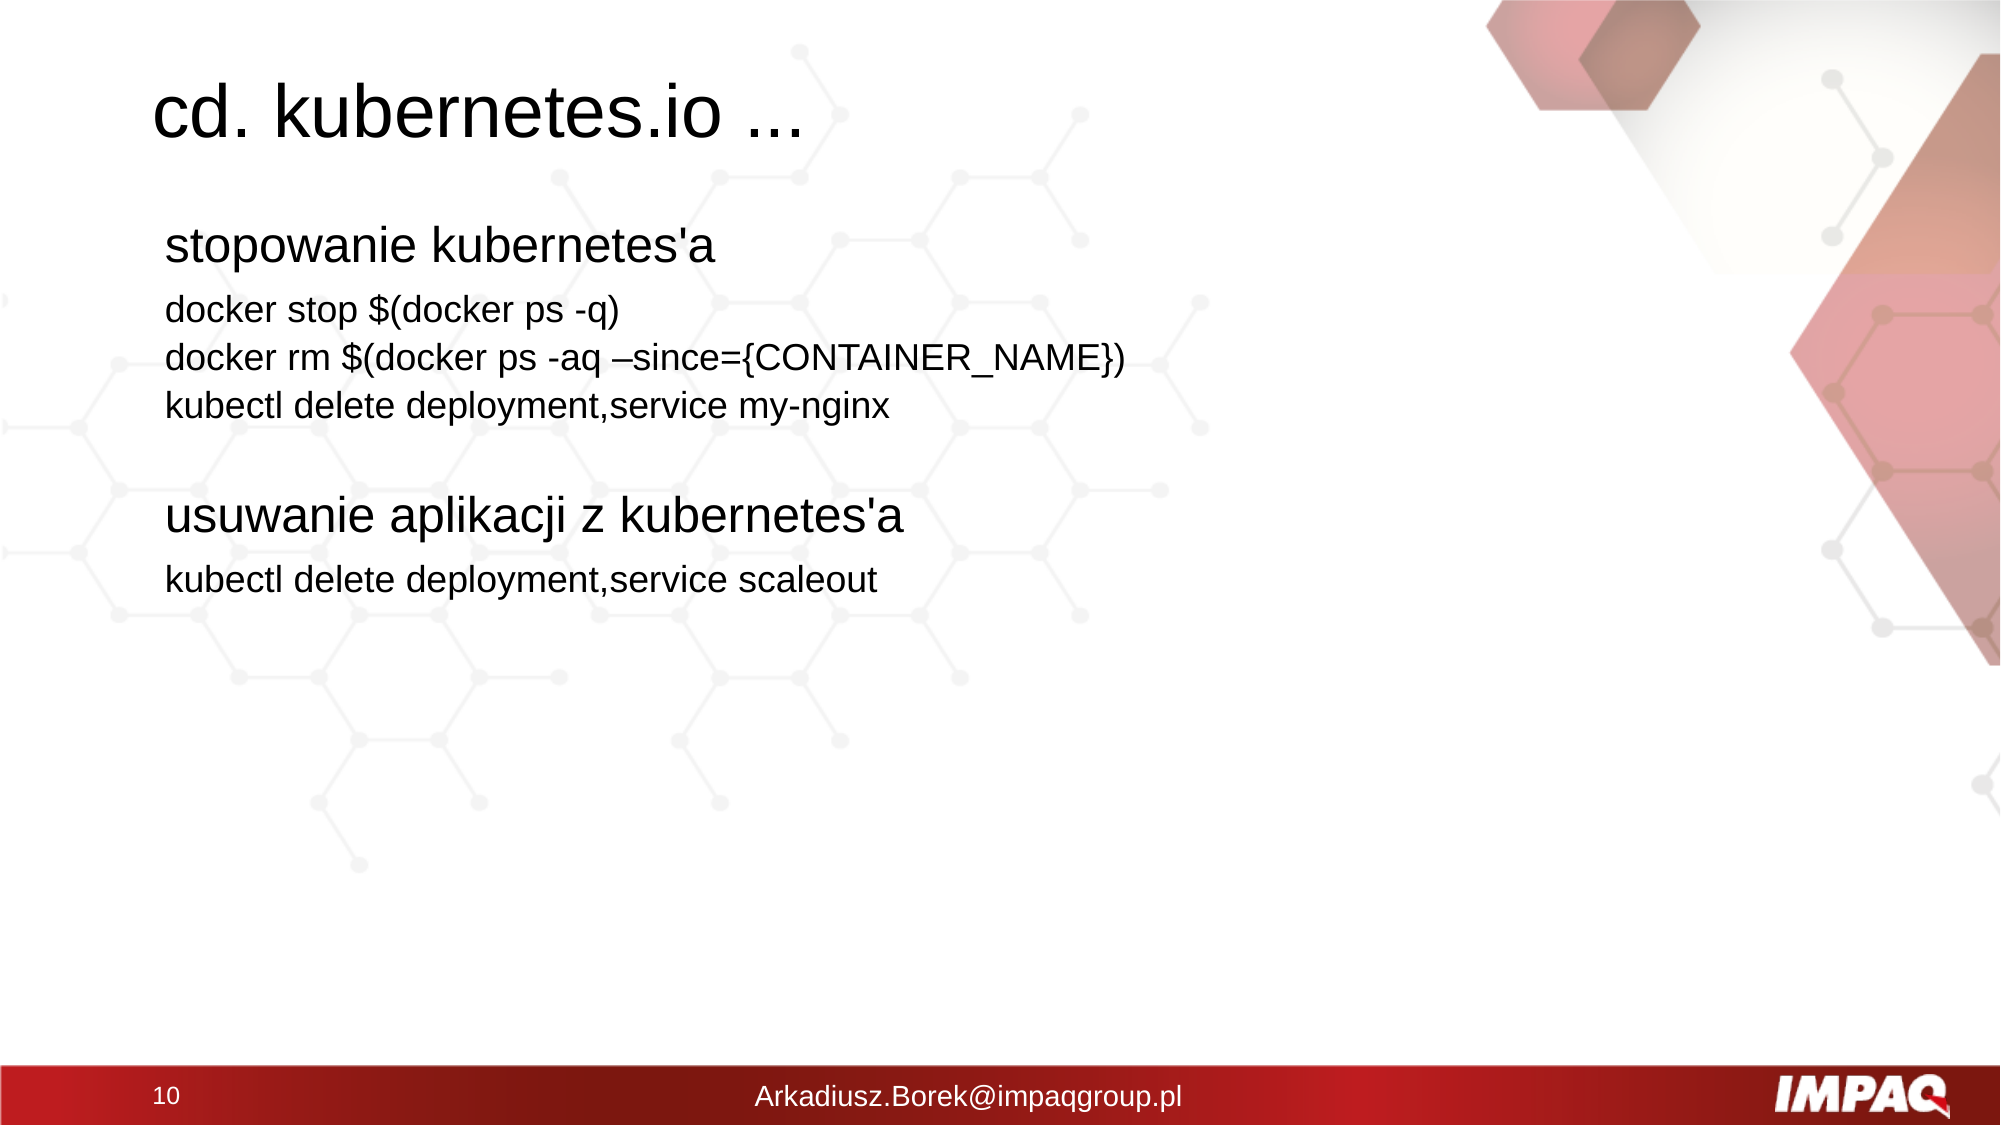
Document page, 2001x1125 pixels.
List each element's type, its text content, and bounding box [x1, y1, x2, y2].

slide_number <number> [137, 1065, 587, 1125]
text_box Arkadiusz.Borek@impaqgroup.pl [587, 1065, 1351, 1125]
text_box stopowanie kubernetes'a [150, 210, 1801, 282]
picture [0, 0, 2001, 1125]
text_box docker stop $(docker ps -q) docker rm $(docker ps -aq –since={CONTAINER_NAME}) kubectl delete deployment,service my-nginx [150, 282, 1801, 434]
text_box kubectl delete deployment,service scaleout [150, 551, 1801, 612]
text_box cd. kubernetes.io ... [137, 59, 1863, 168]
text_box usuwanie aplikacji z kubernetes'a [150, 479, 1801, 551]
